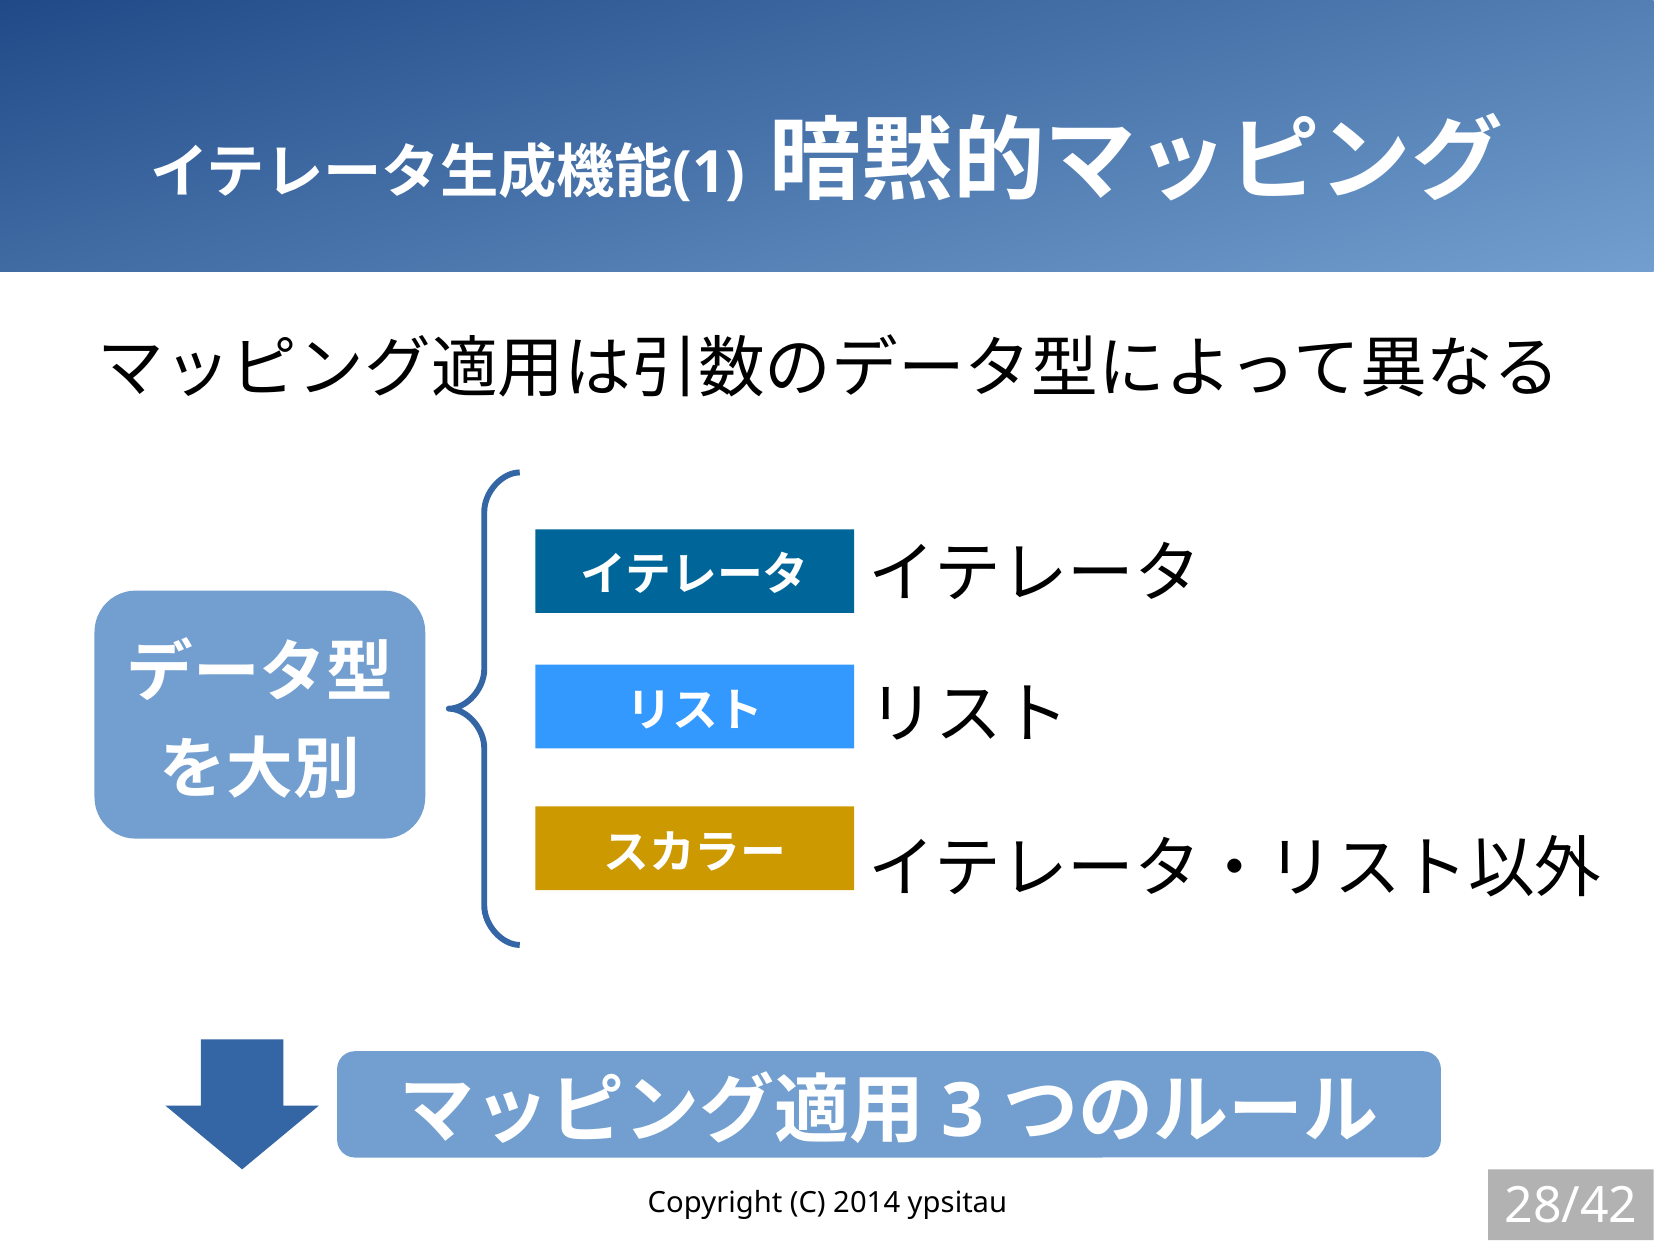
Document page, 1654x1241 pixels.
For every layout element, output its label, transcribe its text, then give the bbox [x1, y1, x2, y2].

text_box イテレータ・リスト以外 [854, 806, 1619, 922]
text_box データ型 を大別 [94, 590, 426, 839]
text_box マッピング適用 3 つのルール [337, 1051, 1441, 1158]
text_box リスト [535, 664, 854, 749]
text_box [165, 1039, 319, 1170]
text_box マッピング適用は引数のデータ型によって異なる [82, 307, 1581, 422]
text_box イテレータ [535, 529, 854, 613]
text_box スカラー [535, 806, 854, 891]
title イテレータ生成機能(1) 暗黙的マッピング [82, 49, 1571, 257]
text_box イテレータ [854, 511, 1218, 626]
text_box リスト [854, 652, 1085, 768]
